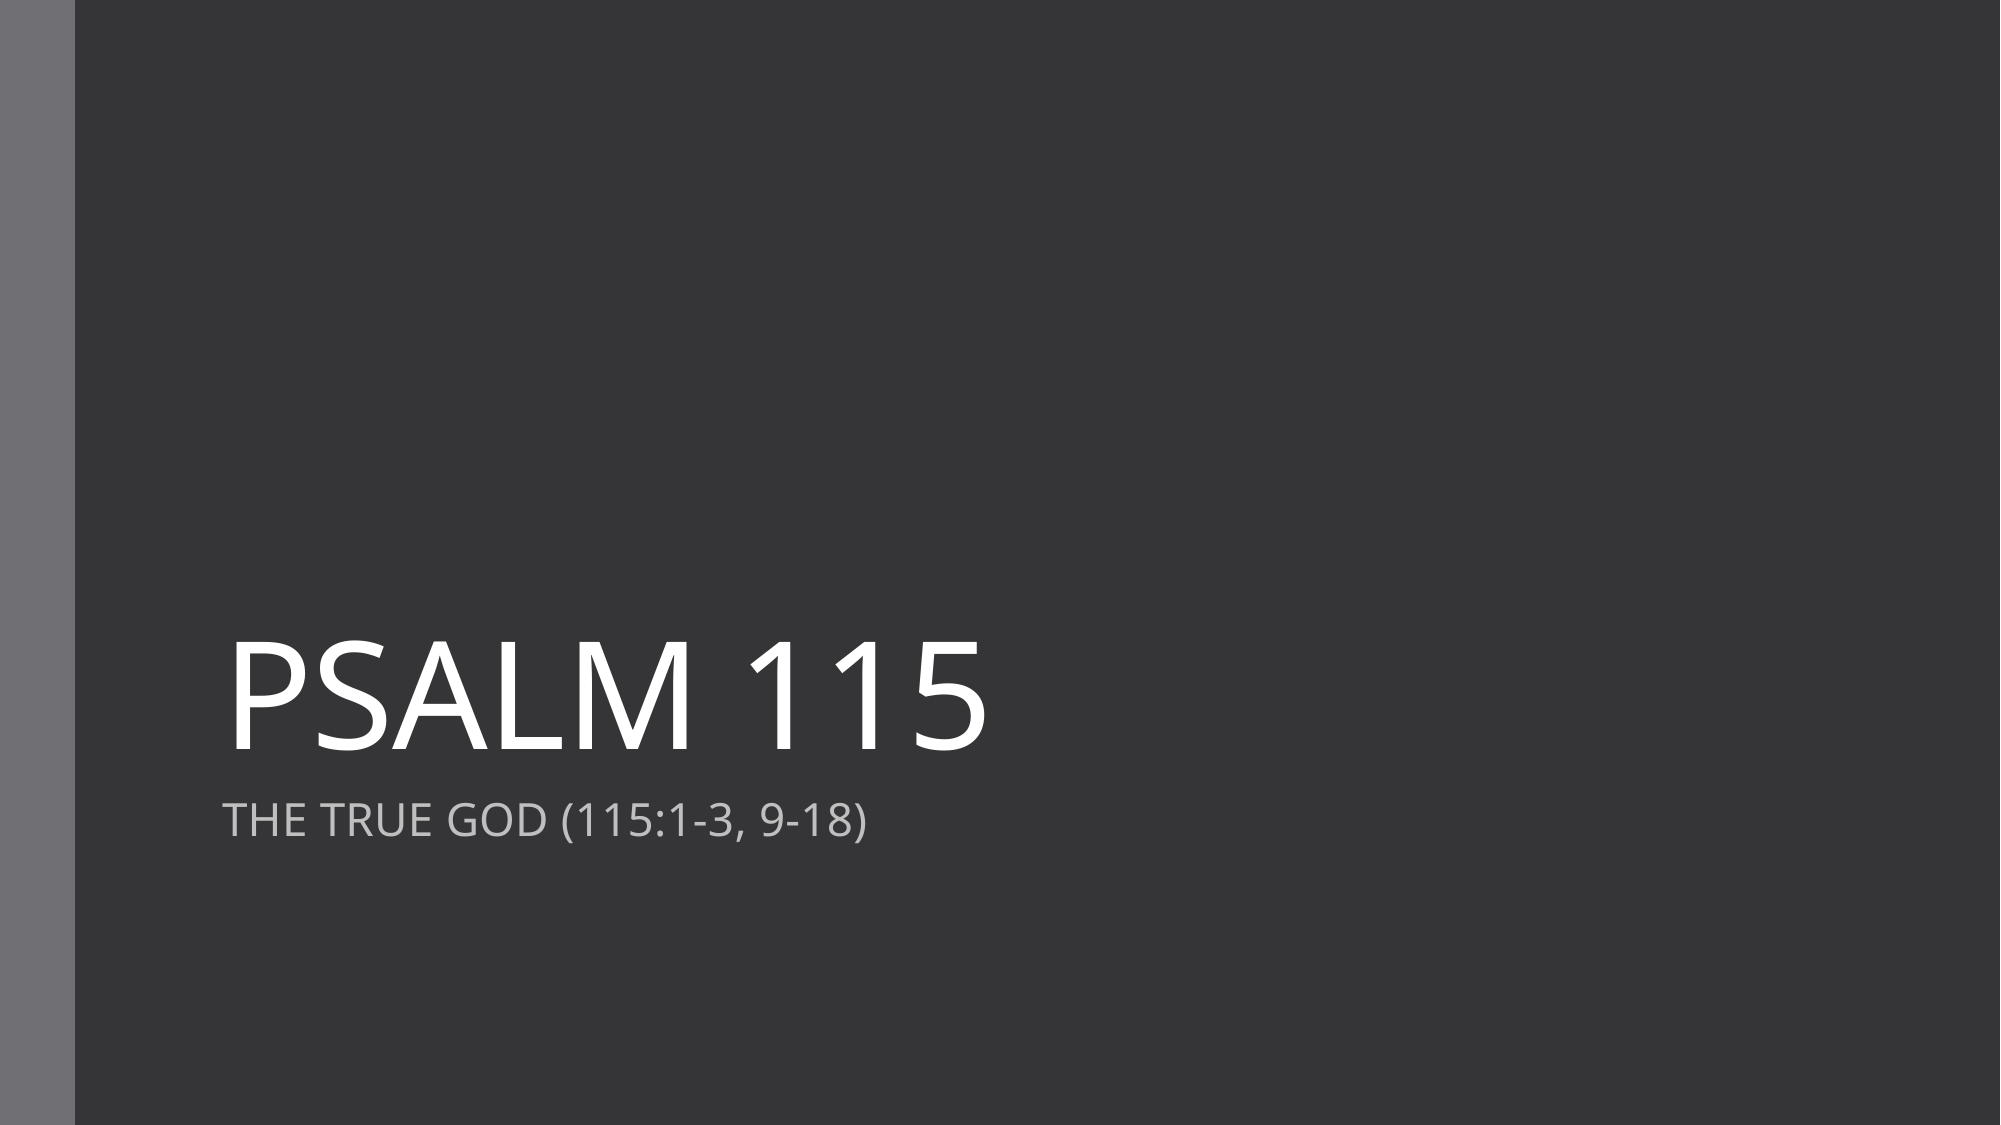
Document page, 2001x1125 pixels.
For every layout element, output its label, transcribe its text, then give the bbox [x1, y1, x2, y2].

subtitle THE TRUE GOD (115:1-3, 9-18) [206, 787, 1752, 1066]
title PSALM 115 [206, 124, 1752, 787]
